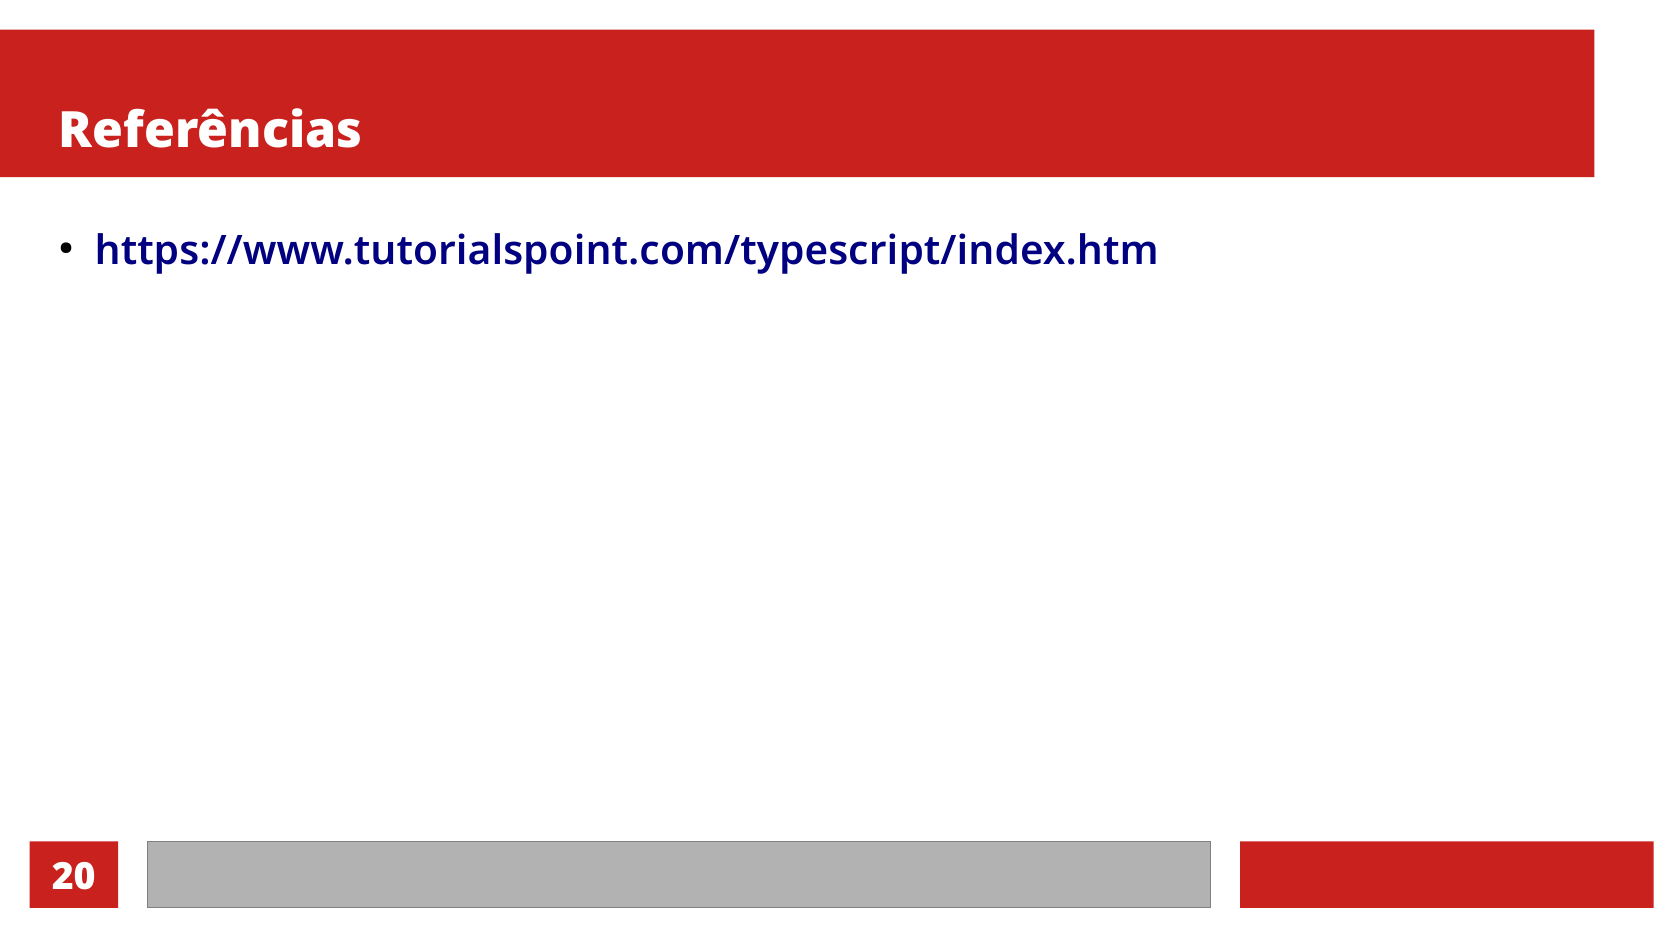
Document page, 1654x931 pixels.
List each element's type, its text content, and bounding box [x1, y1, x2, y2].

list https://www.tutorialspoint.com/typescript/index.htm [59, 221, 1565, 798]
title Referências [59, 44, 1595, 163]
